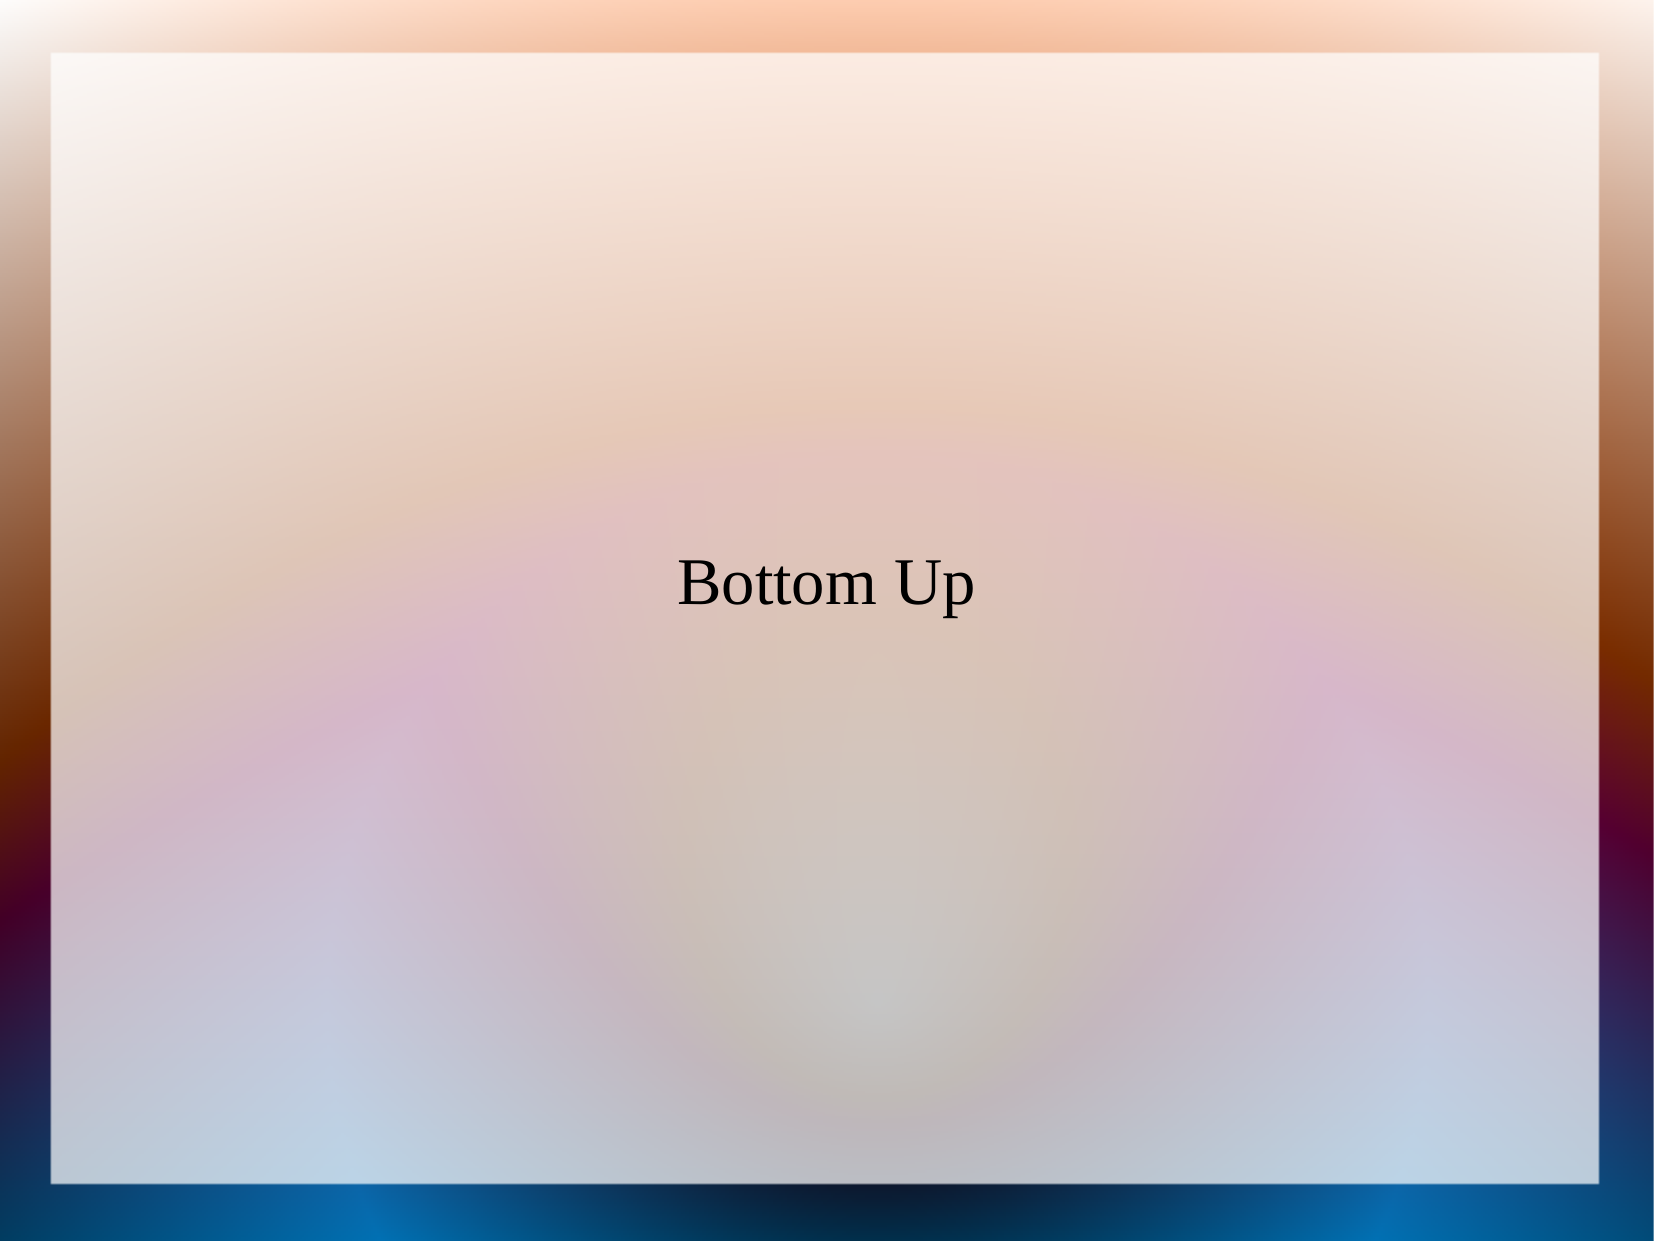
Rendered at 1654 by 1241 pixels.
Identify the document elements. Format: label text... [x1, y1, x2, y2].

picture [0, 0, 1654, 1241]
subtitle Bottom Up [82, 55, 1571, 1109]
